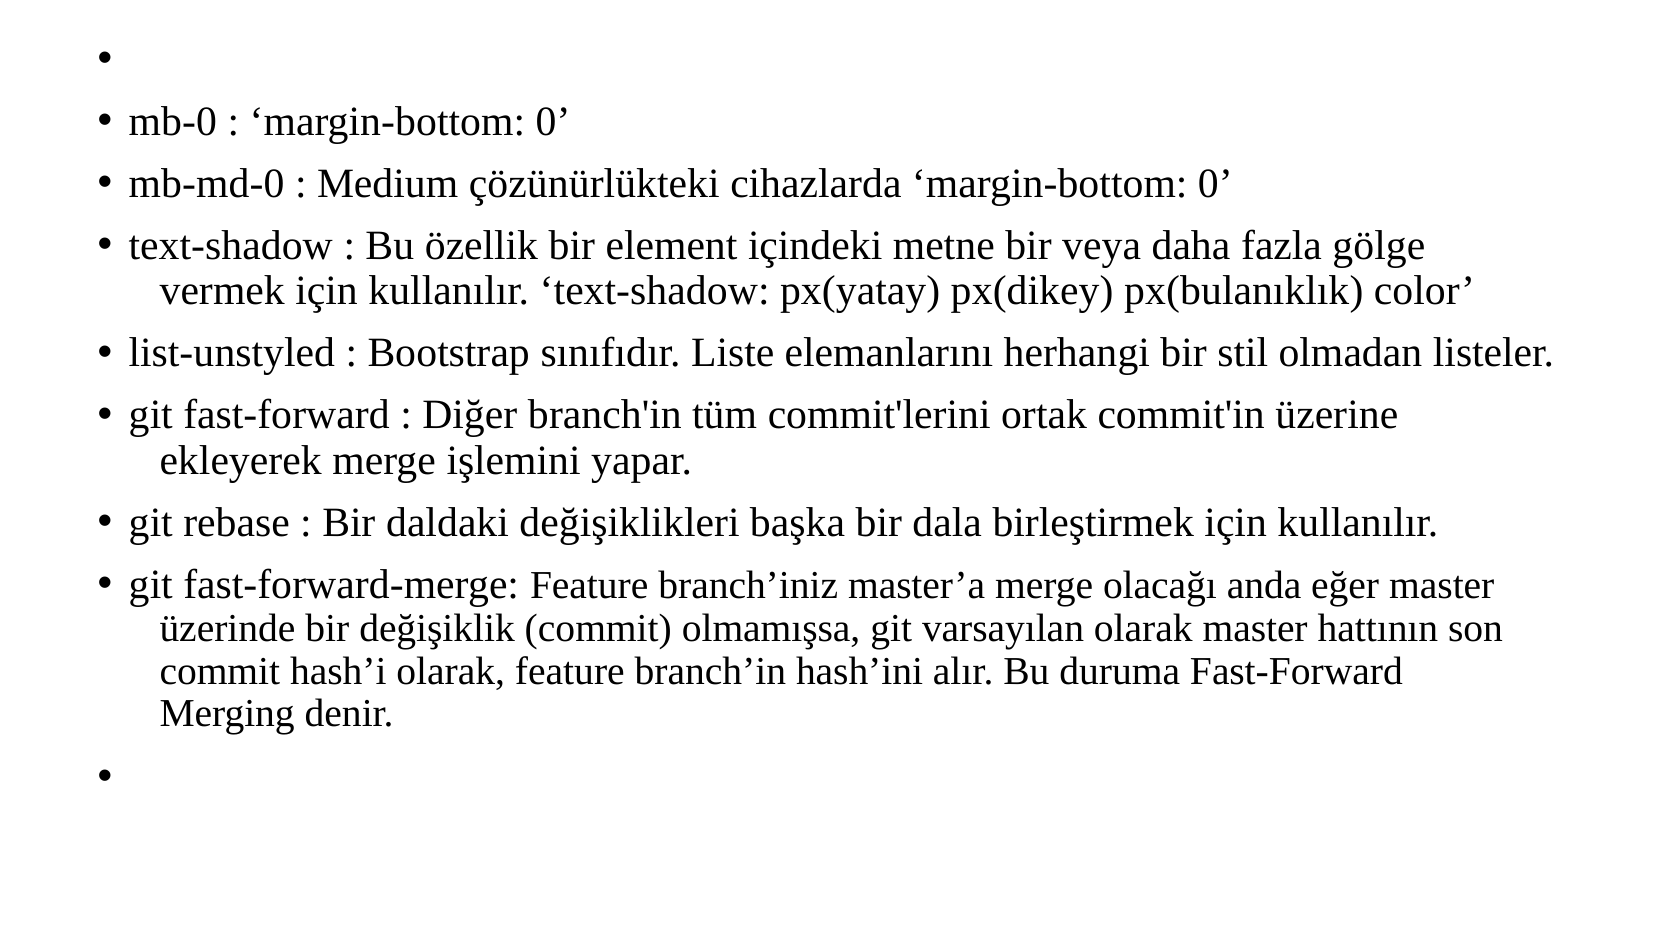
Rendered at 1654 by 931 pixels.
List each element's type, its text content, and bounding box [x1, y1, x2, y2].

list mb-0 : ‘margin-bottom: 0’ mb-md-0 : Medium çözünürlükteki cihazlarda ‘margin-bottom: 0’ text-shadow : Bu özellik bir element içindeki metne bir veya daha fazla gölge vermek için kullanılır. ‘text-shadow: px(yatay) px(dikey) px(bulanıklık) color’ list-unstyled : Bootstrap sınıfıdır. Liste elemanlarını herhangi bir stil olmadan listeler. git fast-forward : Diğer branch'in tüm commit'lerini ortak commit'in üzerine ekleyerek merge işlemini yapar. git rebase : Bir daldaki değişiklikleri başka bir dala birleştirmek için kullanılır. git fast-forward-merge: Feature branch’iniz master’a merge olacağı anda eğer master üzerinde bir değişiklik (commit) olmamışsa, git varsayılan olarak master hattının son commit hash’i olarak, feature branch’in hash’ini alır. Bu duruma Fast-Forward Merging denir. [82, 24, 1571, 758]
